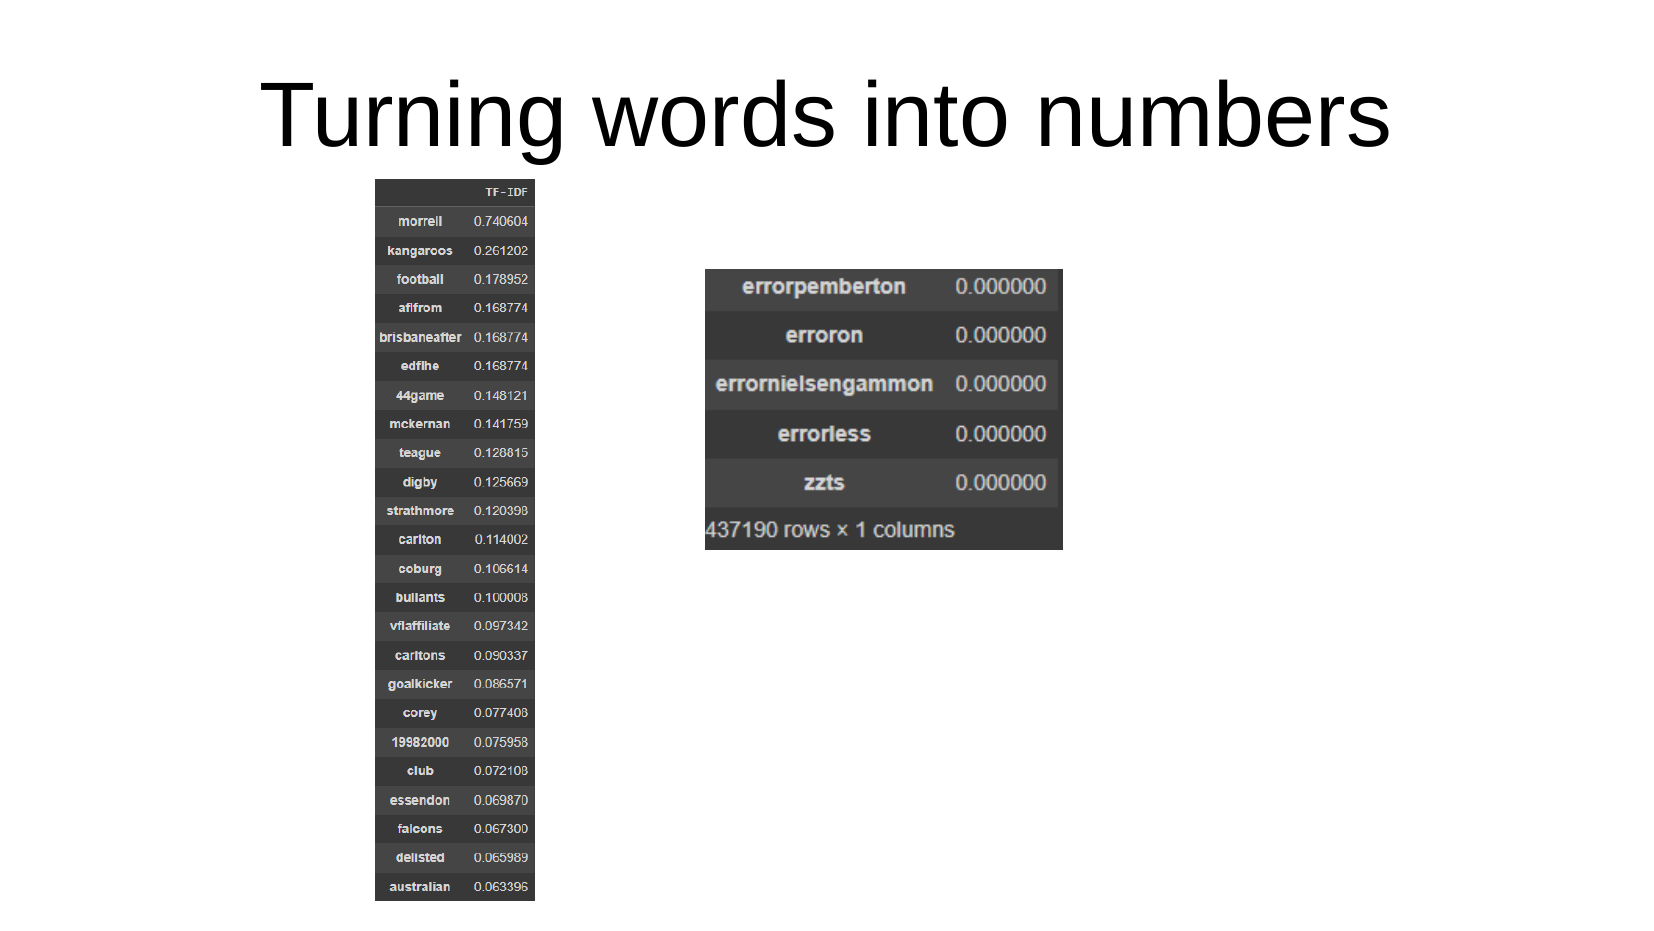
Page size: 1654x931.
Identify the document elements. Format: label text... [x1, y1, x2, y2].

picture [375, 179, 535, 901]
title Turning words into numbers [82, 37, 1571, 193]
picture [705, 269, 1063, 550]
